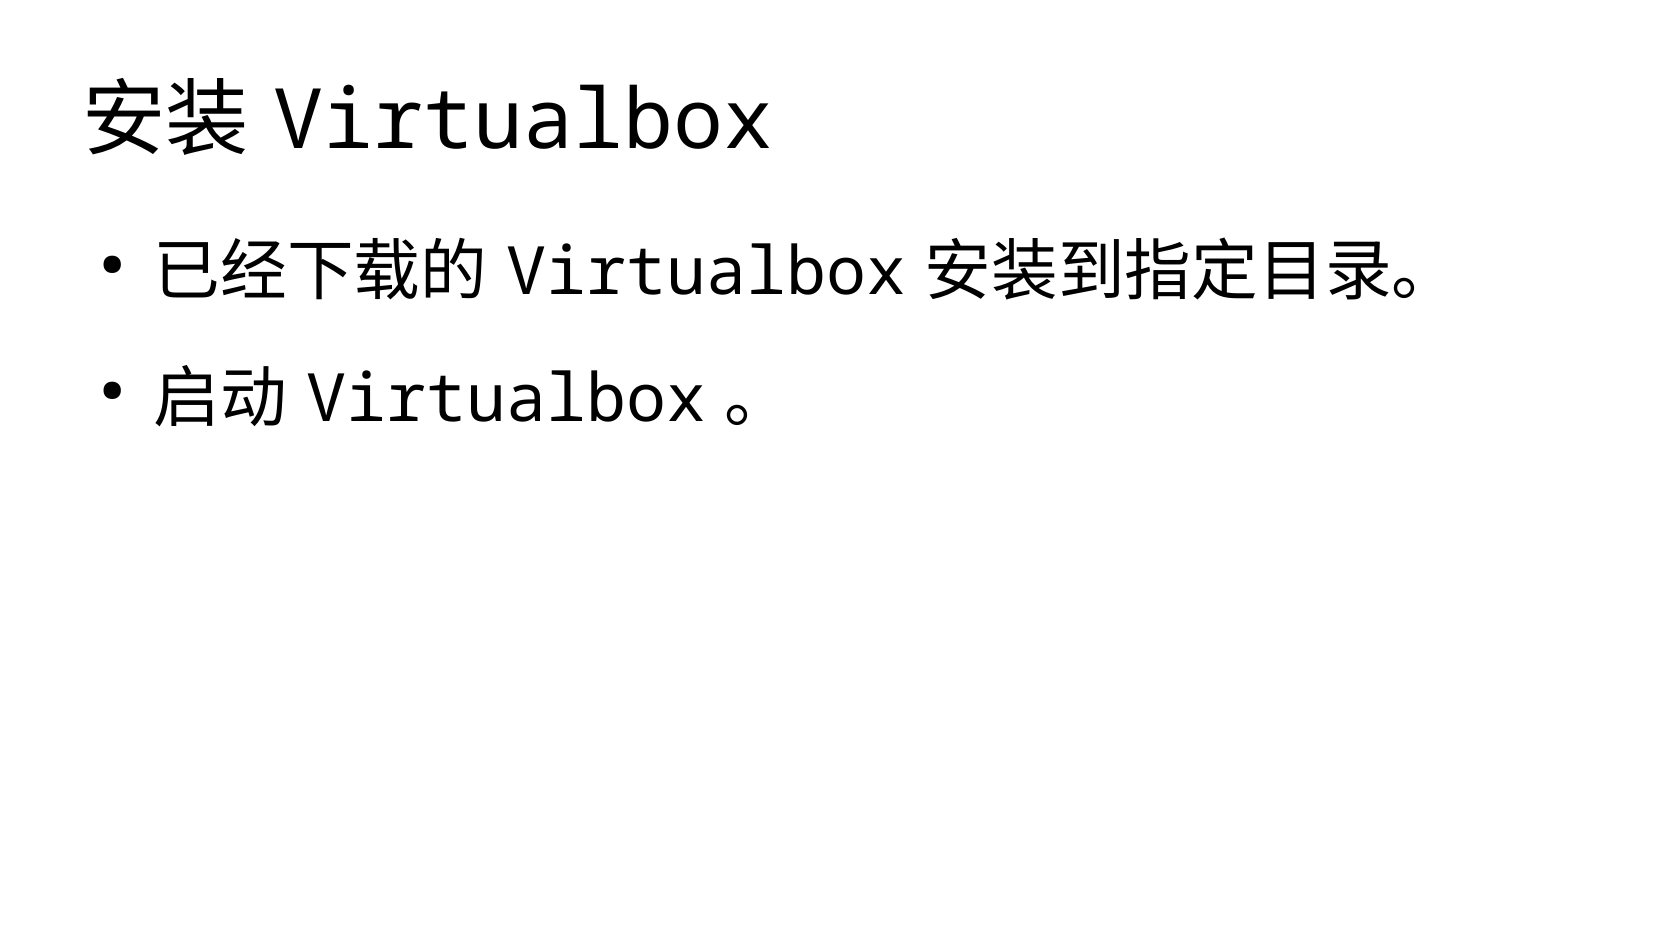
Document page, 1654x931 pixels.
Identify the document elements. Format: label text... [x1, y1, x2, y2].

title 安装Virtualbox [82, 37, 1571, 189]
list 已经下载的Virtualbox安装到指定目录。 启动Virtualbox。 [82, 217, 1571, 815]
